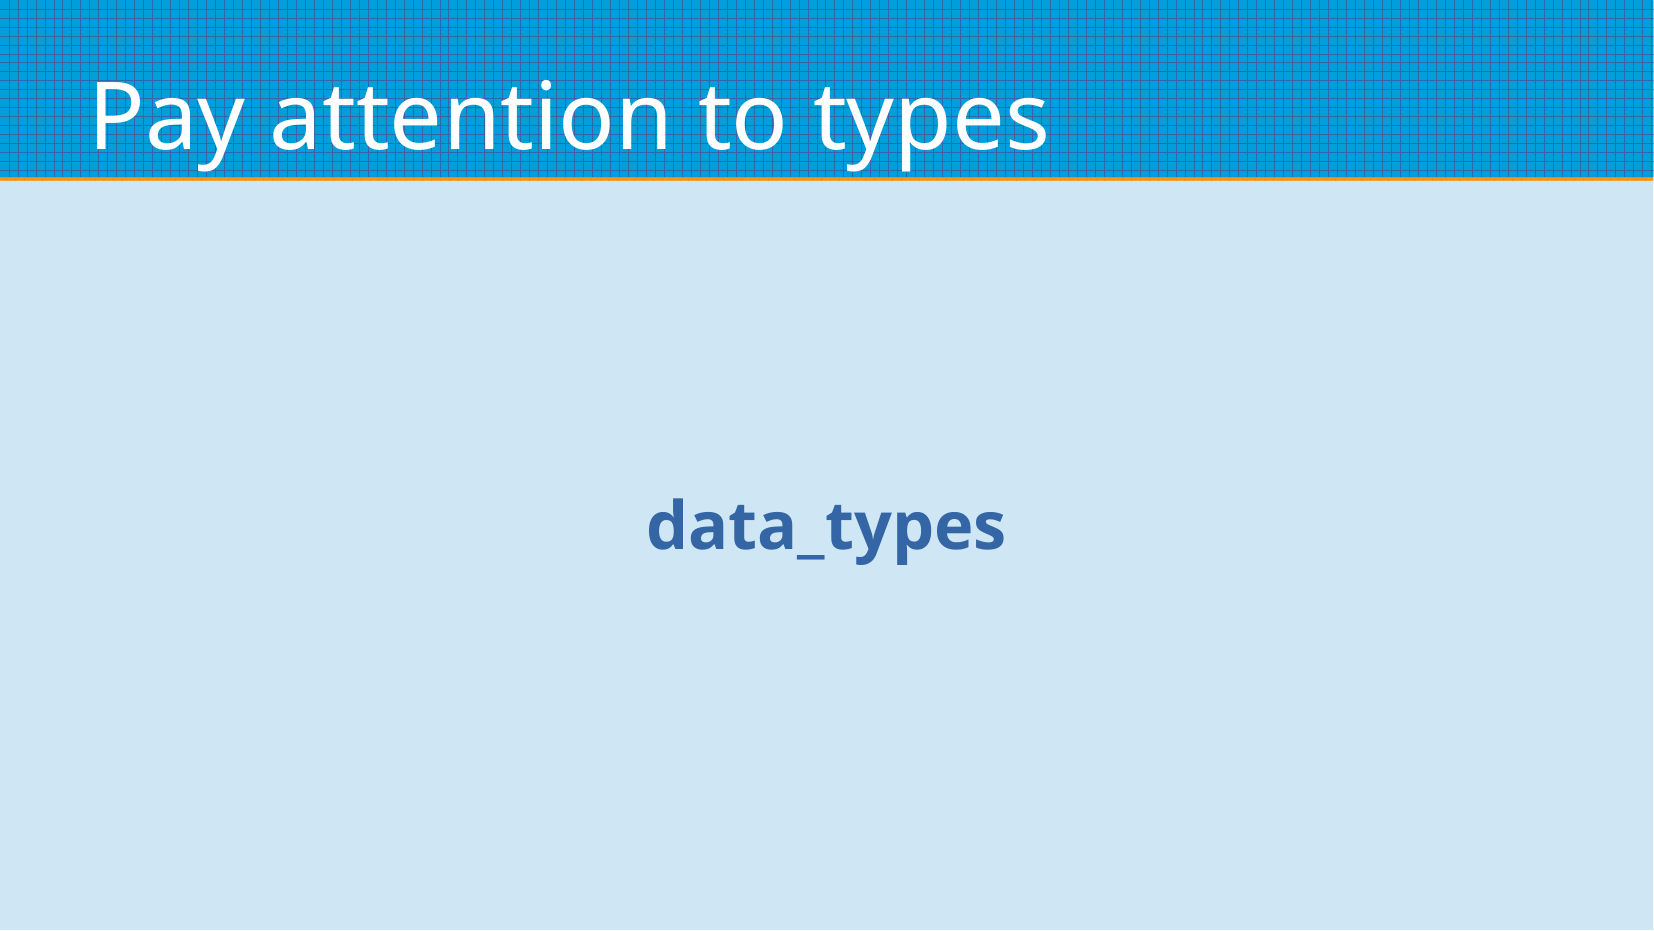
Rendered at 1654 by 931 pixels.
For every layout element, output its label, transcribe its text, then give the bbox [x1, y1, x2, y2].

text_box data_types [88, 236, 1565, 813]
title Pay attention to types [88, 14, 1565, 178]
